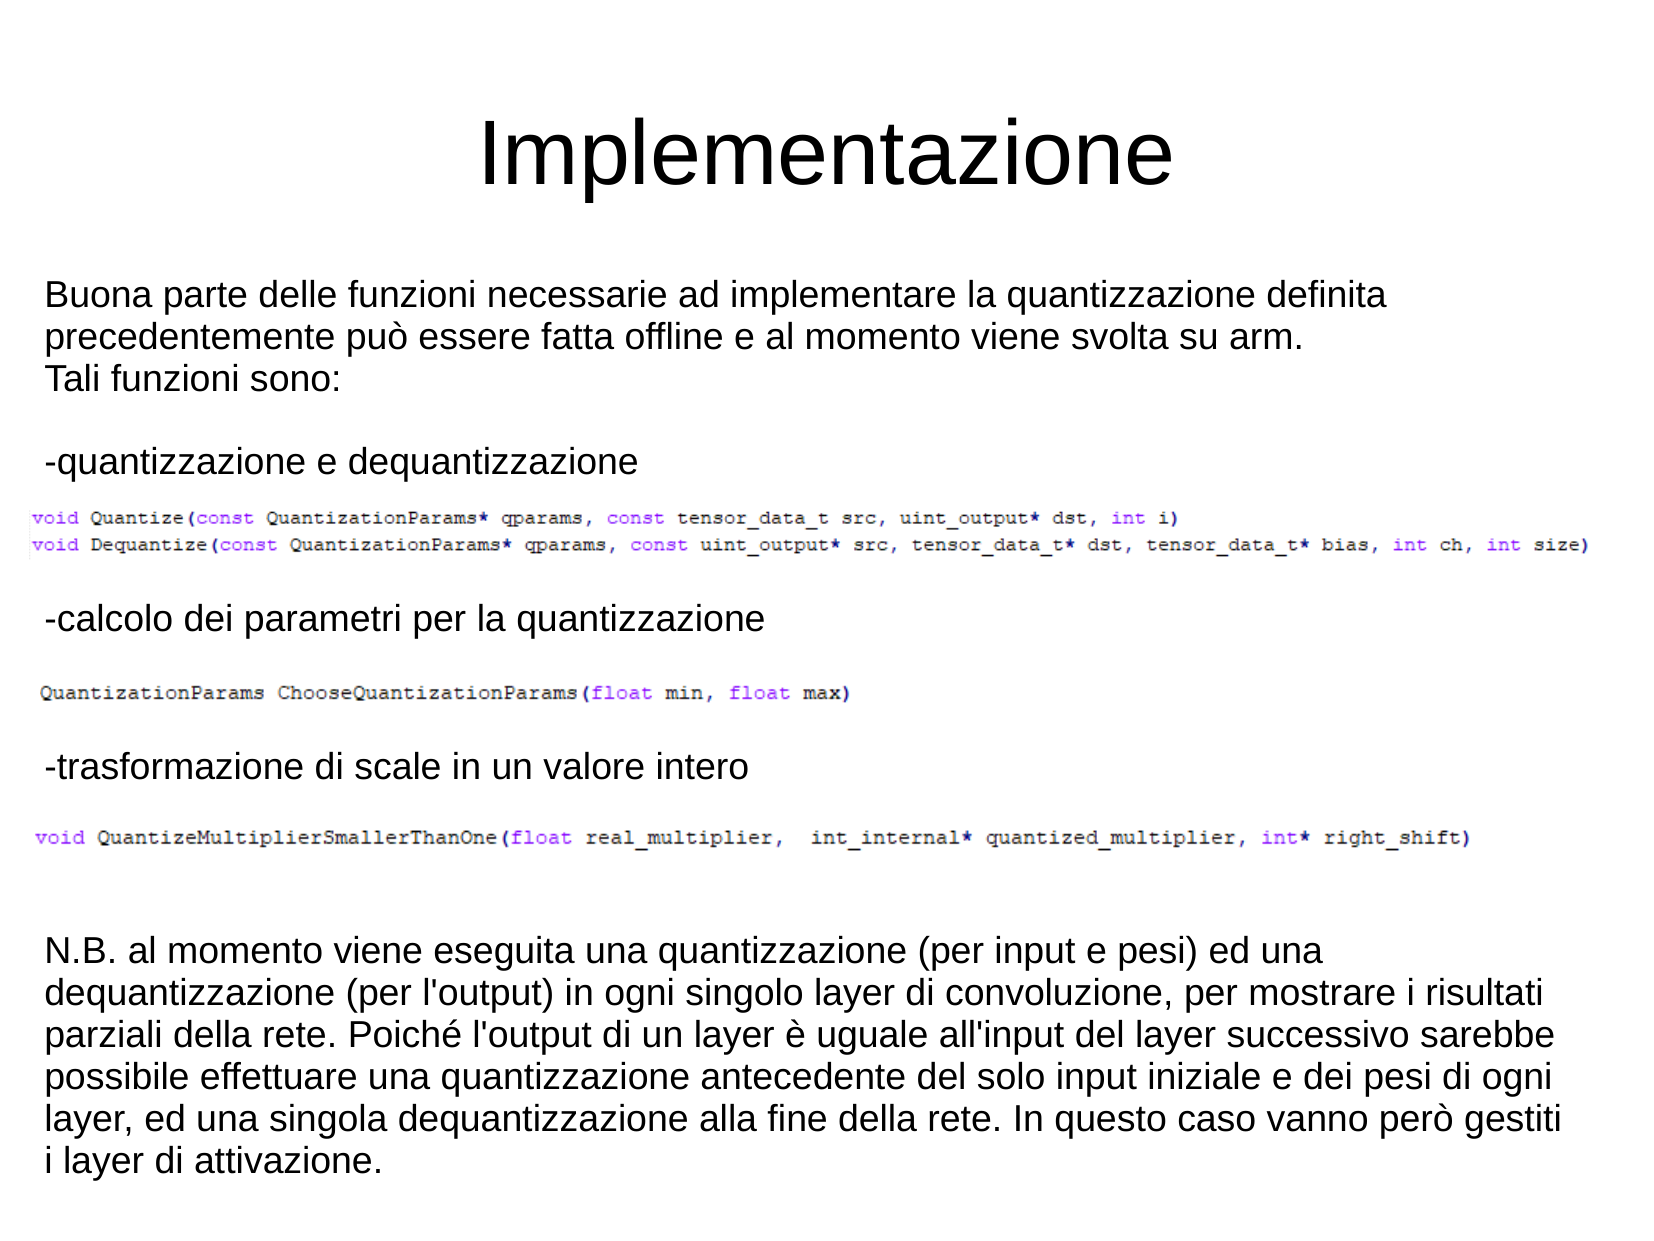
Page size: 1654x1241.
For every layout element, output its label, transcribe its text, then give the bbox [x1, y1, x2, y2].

picture [29, 509, 1595, 562]
picture [40, 675, 857, 709]
text_box Buona parte delle funzioni necessarie ad implementare la quantizzazione definita precedentemente può essere fatta offline e al momento viene svolta su arm. Tali funzioni sono: -quantizzazione e dequantizzazione [29, 265, 1625, 491]
picture [35, 826, 1477, 854]
title Implementazione [82, 49, 1571, 257]
text_box -calcolo dei parametri per la quantizzazione [29, 590, 1536, 648]
text_box -trasformazione di scale in un valore intero [29, 738, 1359, 796]
text_box N.B. al momento viene eseguita una quantizzazione (per input e pesi) ed una dequantizzazione (per l'output) in ogni singolo layer di convoluzione, per mostrare i risultati parziali della rete. Poiché l'output di un layer è uguale all'input del layer successivo sarebbe possibile effettuare una quantizzazione antecedente del solo input iniziale e dei pesi di ogni layer, ed una singola dequantizzazione alla fine della rete. In questo caso vanno però gestiti i layer di attivazione. [29, 922, 1595, 1190]
